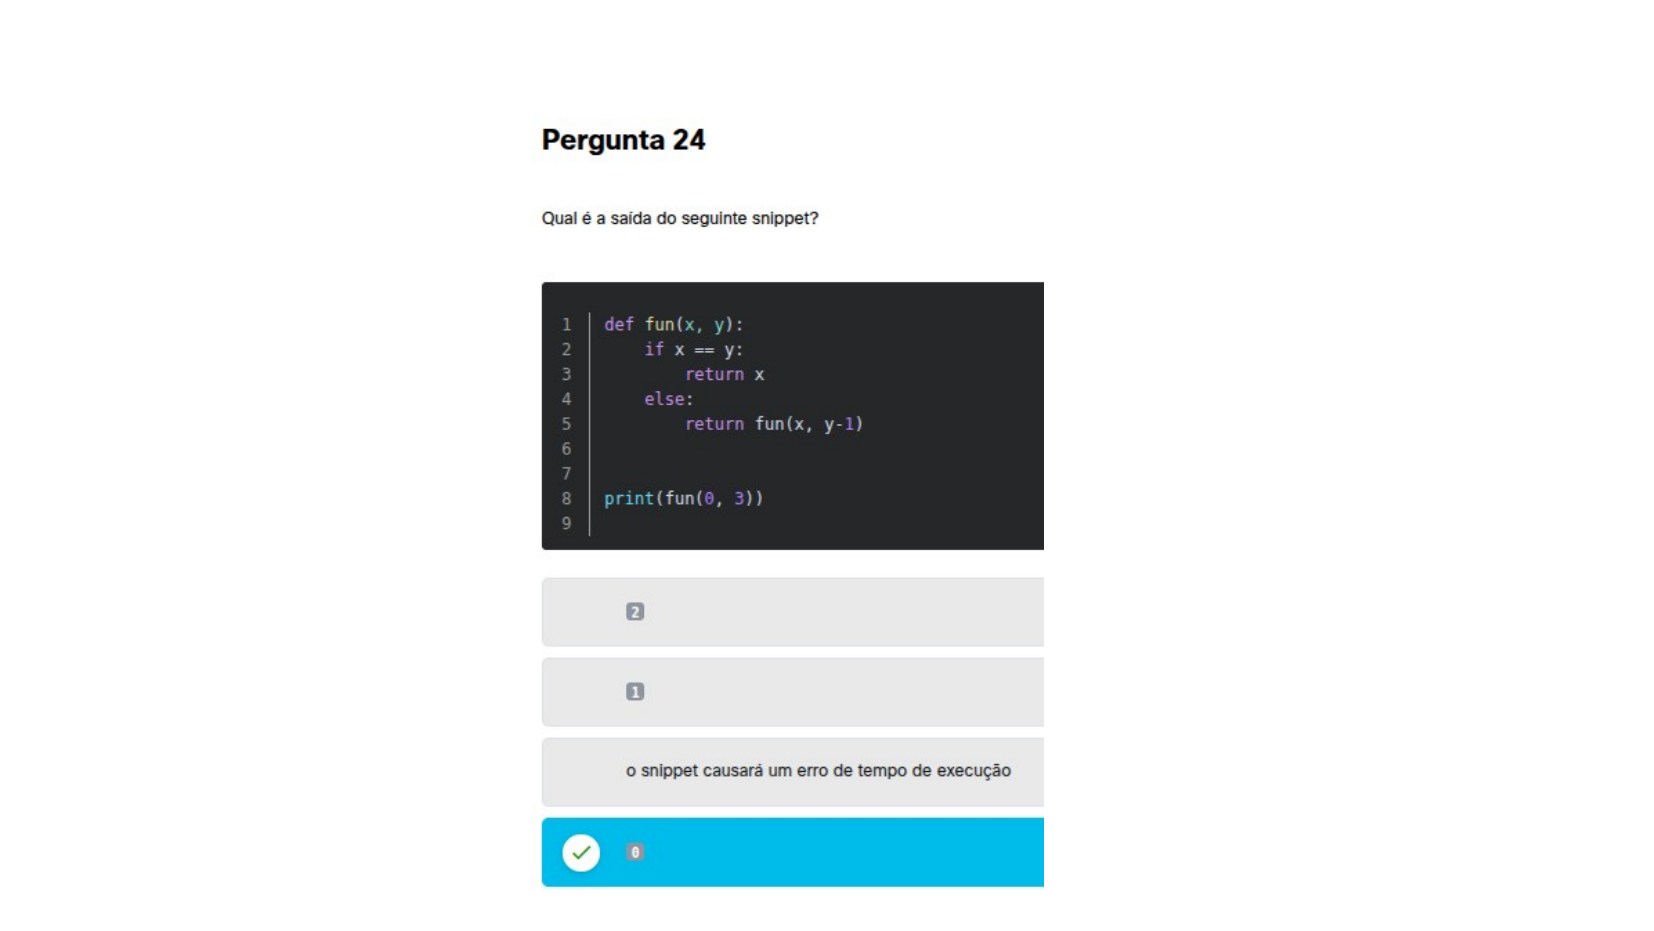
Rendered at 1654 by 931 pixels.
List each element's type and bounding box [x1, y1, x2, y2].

picture [623, 839, 650, 861]
picture [562, 831, 603, 875]
picture [531, 118, 1044, 916]
